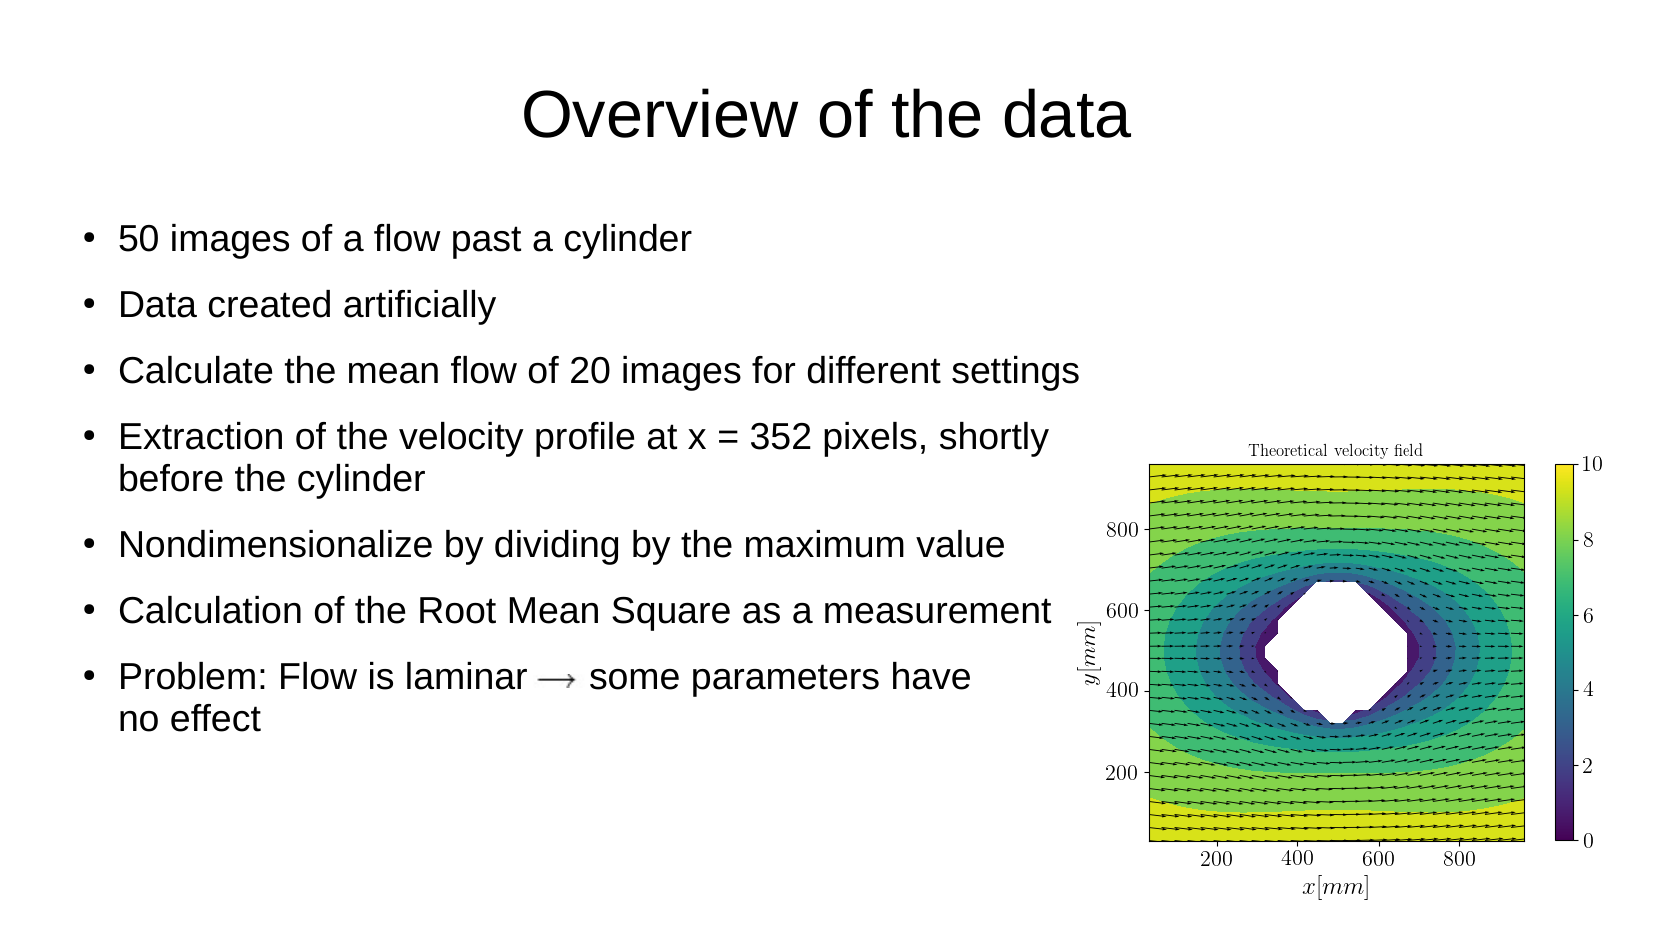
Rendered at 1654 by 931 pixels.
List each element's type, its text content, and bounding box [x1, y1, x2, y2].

picture [533, 674, 586, 688]
title Overview of the data [82, 37, 1571, 193]
picture [931, 404, 1654, 902]
subtitle 50 images of a flow past a cylinder Data created artificially Calculate the mean flow of 20 images for different settings Extraction of the velocity profile at x = 352 pixels, shortly before the cylinder Nondimensionalize by dividing by the maximum value Calculation of the Root Mean Square as a measurement Problem: Flow is laminar some parameters have no effect [82, 217, 1571, 758]
